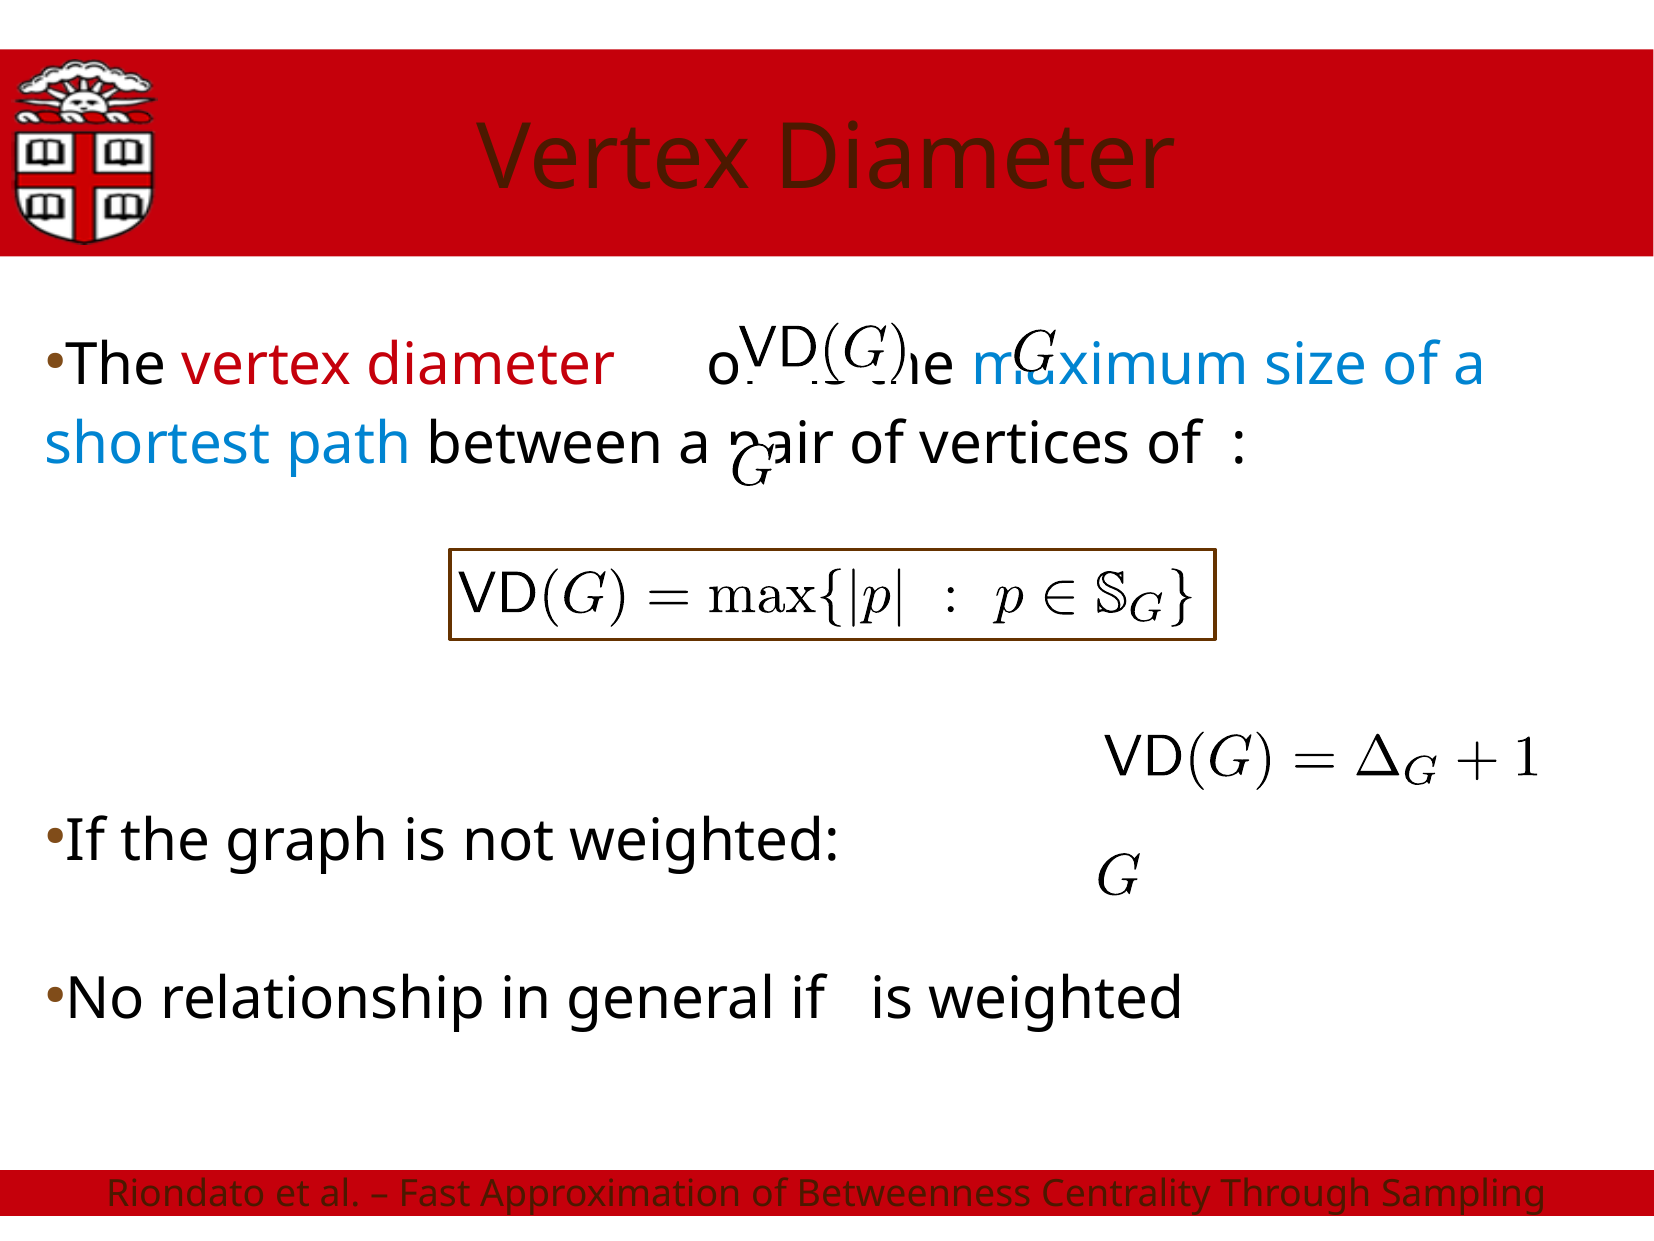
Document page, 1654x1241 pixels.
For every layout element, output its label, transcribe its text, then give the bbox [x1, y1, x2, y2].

text_box [729, 443, 776, 486]
text_box [738, 322, 911, 381]
title Vertex Diameter [0, 49, 1654, 257]
text_box [1103, 731, 1542, 790]
text_box The vertex diameter of is the maximum size of a shortest path between a pair of vertices of : If the graph is not weighted: No relationship in general if is weighted [30, 315, 1621, 971]
picture [11, 59, 158, 245]
text_box [457, 568, 1197, 627]
text_box [1095, 853, 1142, 896]
text_box Riondato et al. – Fast Approximation of Betweenness Centrality Through Sampling [0, 1170, 1654, 1216]
text_box [1011, 329, 1058, 372]
